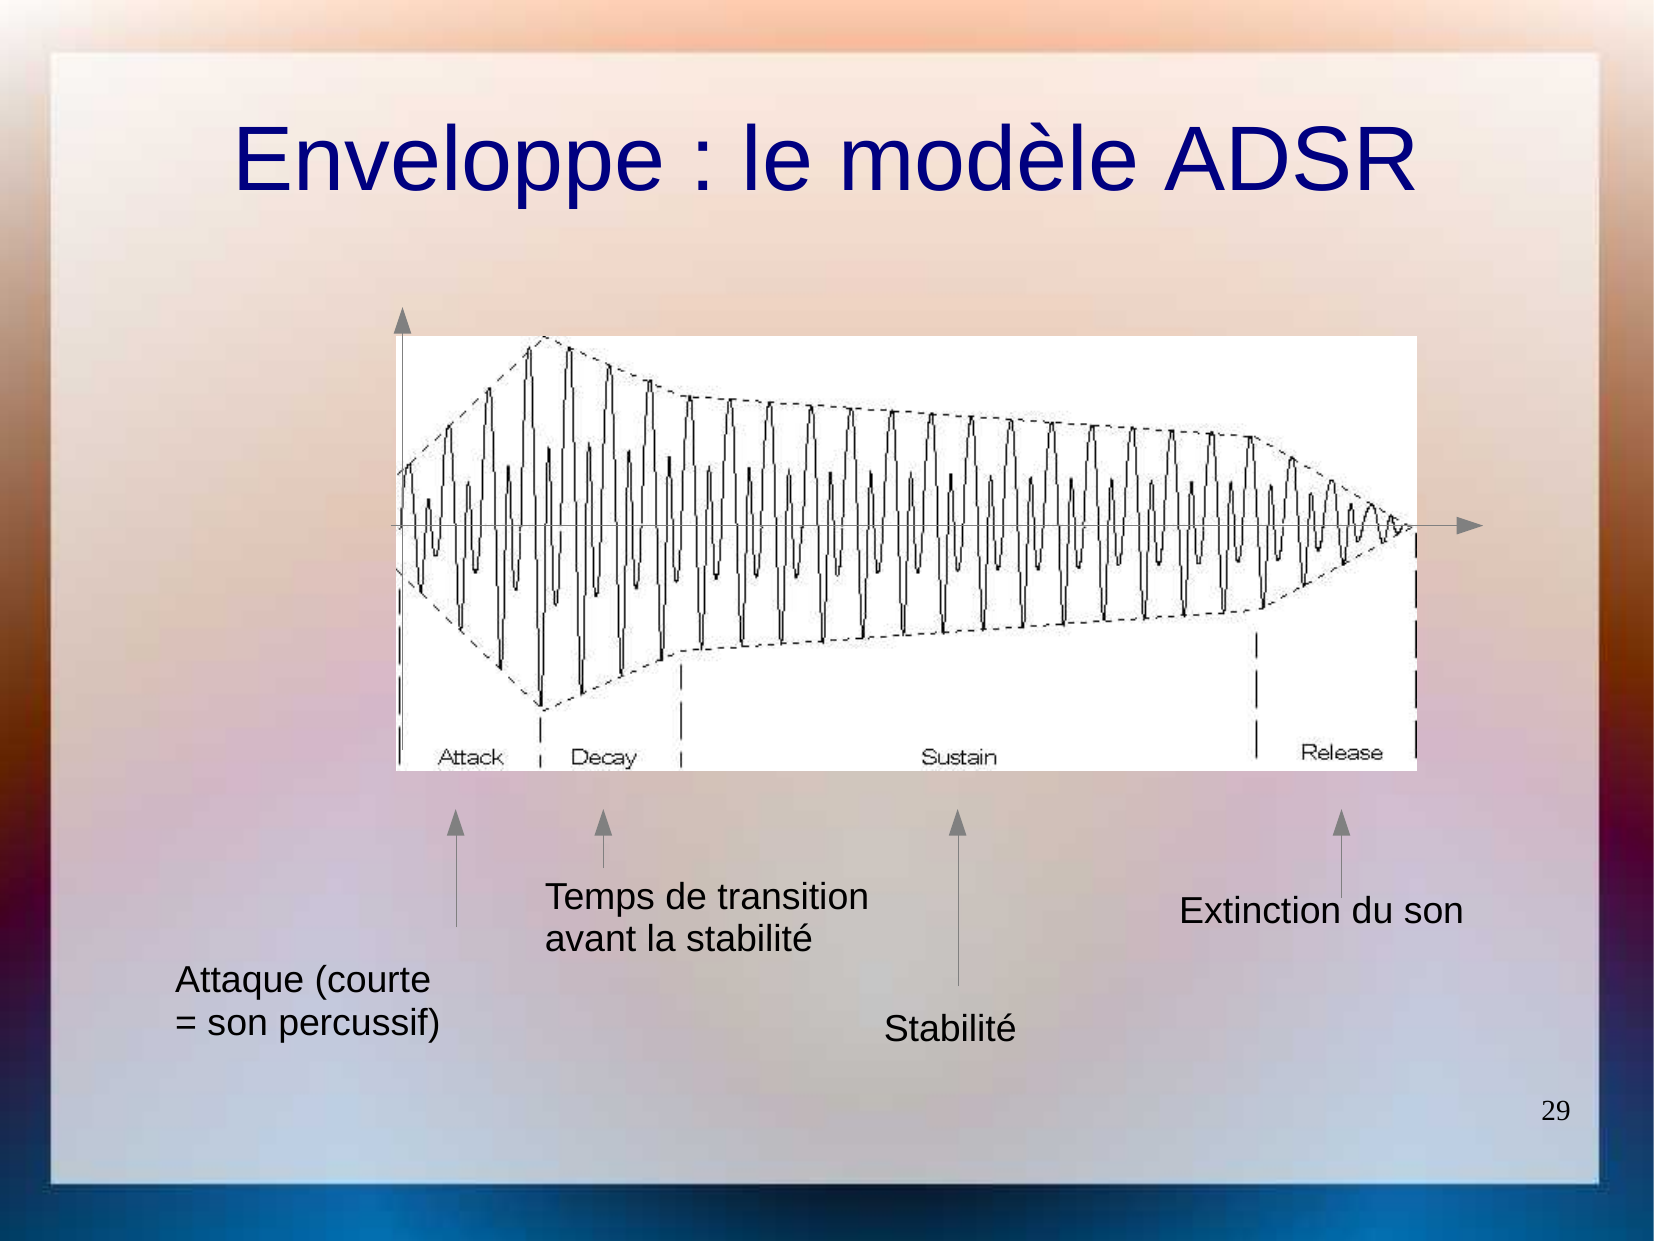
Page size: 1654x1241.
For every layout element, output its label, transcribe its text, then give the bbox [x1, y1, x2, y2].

text_box Temps de transition avant la stabilité [530, 868, 885, 967]
text_box Extinction du son [1164, 881, 1479, 939]
text_box Stabilité [869, 999, 1032, 1060]
title Enveloppe : le modèle ADSR [82, 55, 1571, 263]
text_box Attaque (courte = son percussif) [160, 951, 457, 1051]
picture [0, 0, 1654, 1241]
